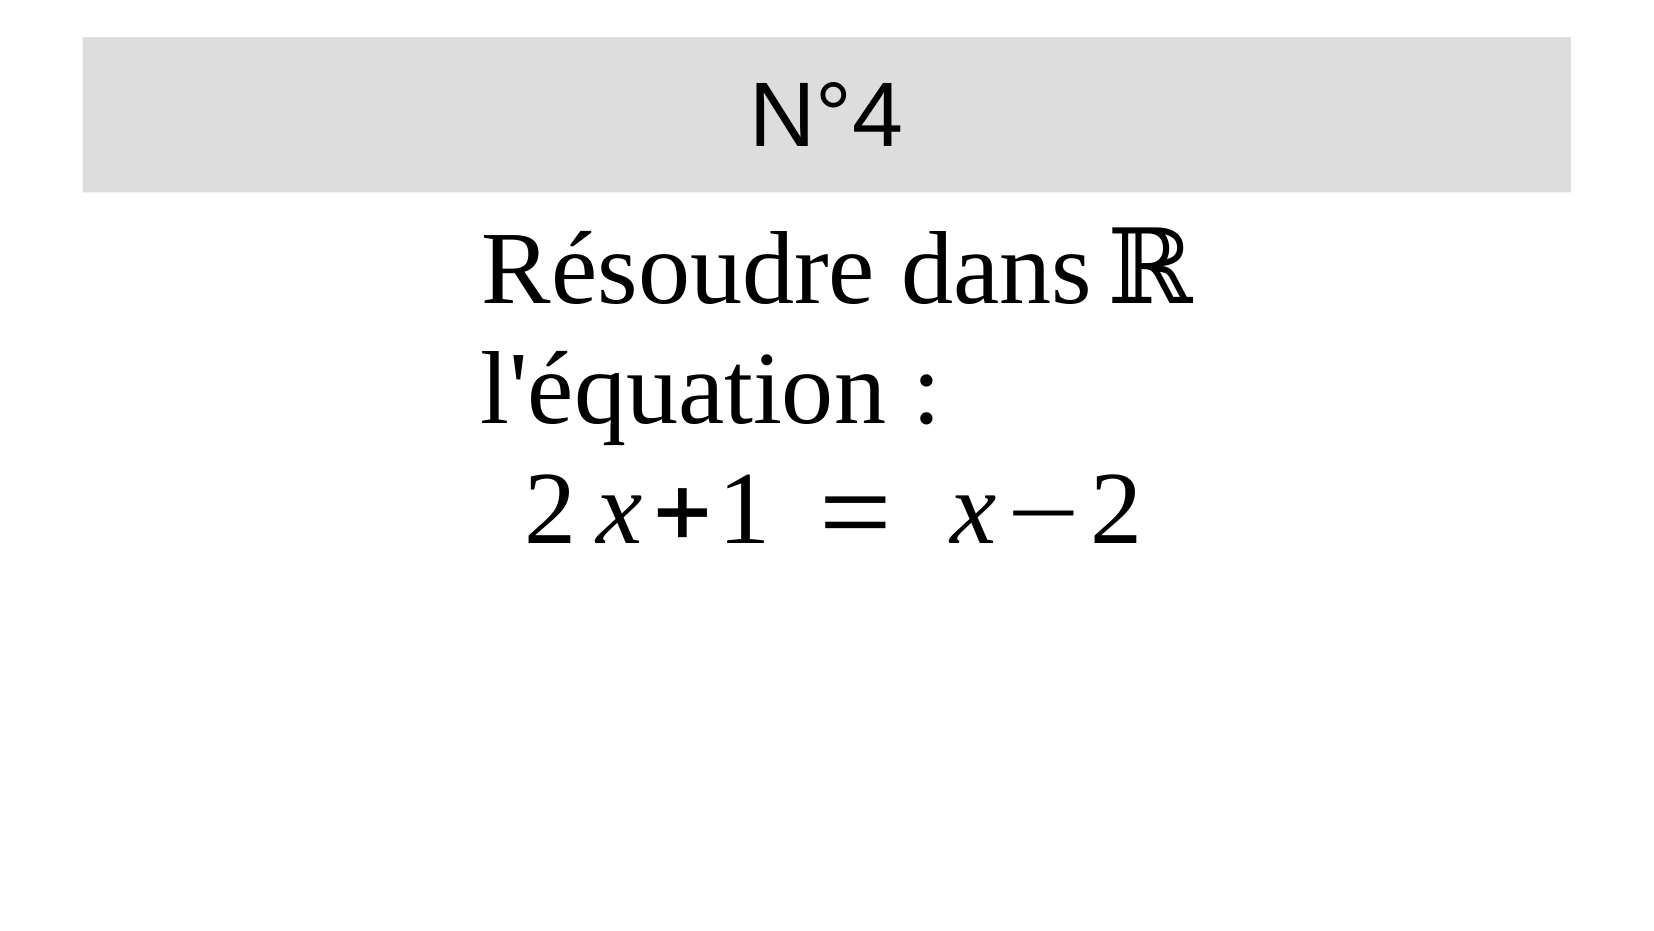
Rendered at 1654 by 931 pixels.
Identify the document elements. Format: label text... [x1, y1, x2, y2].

chart [472, 211, 1193, 567]
title N°4 [82, 37, 1571, 193]
